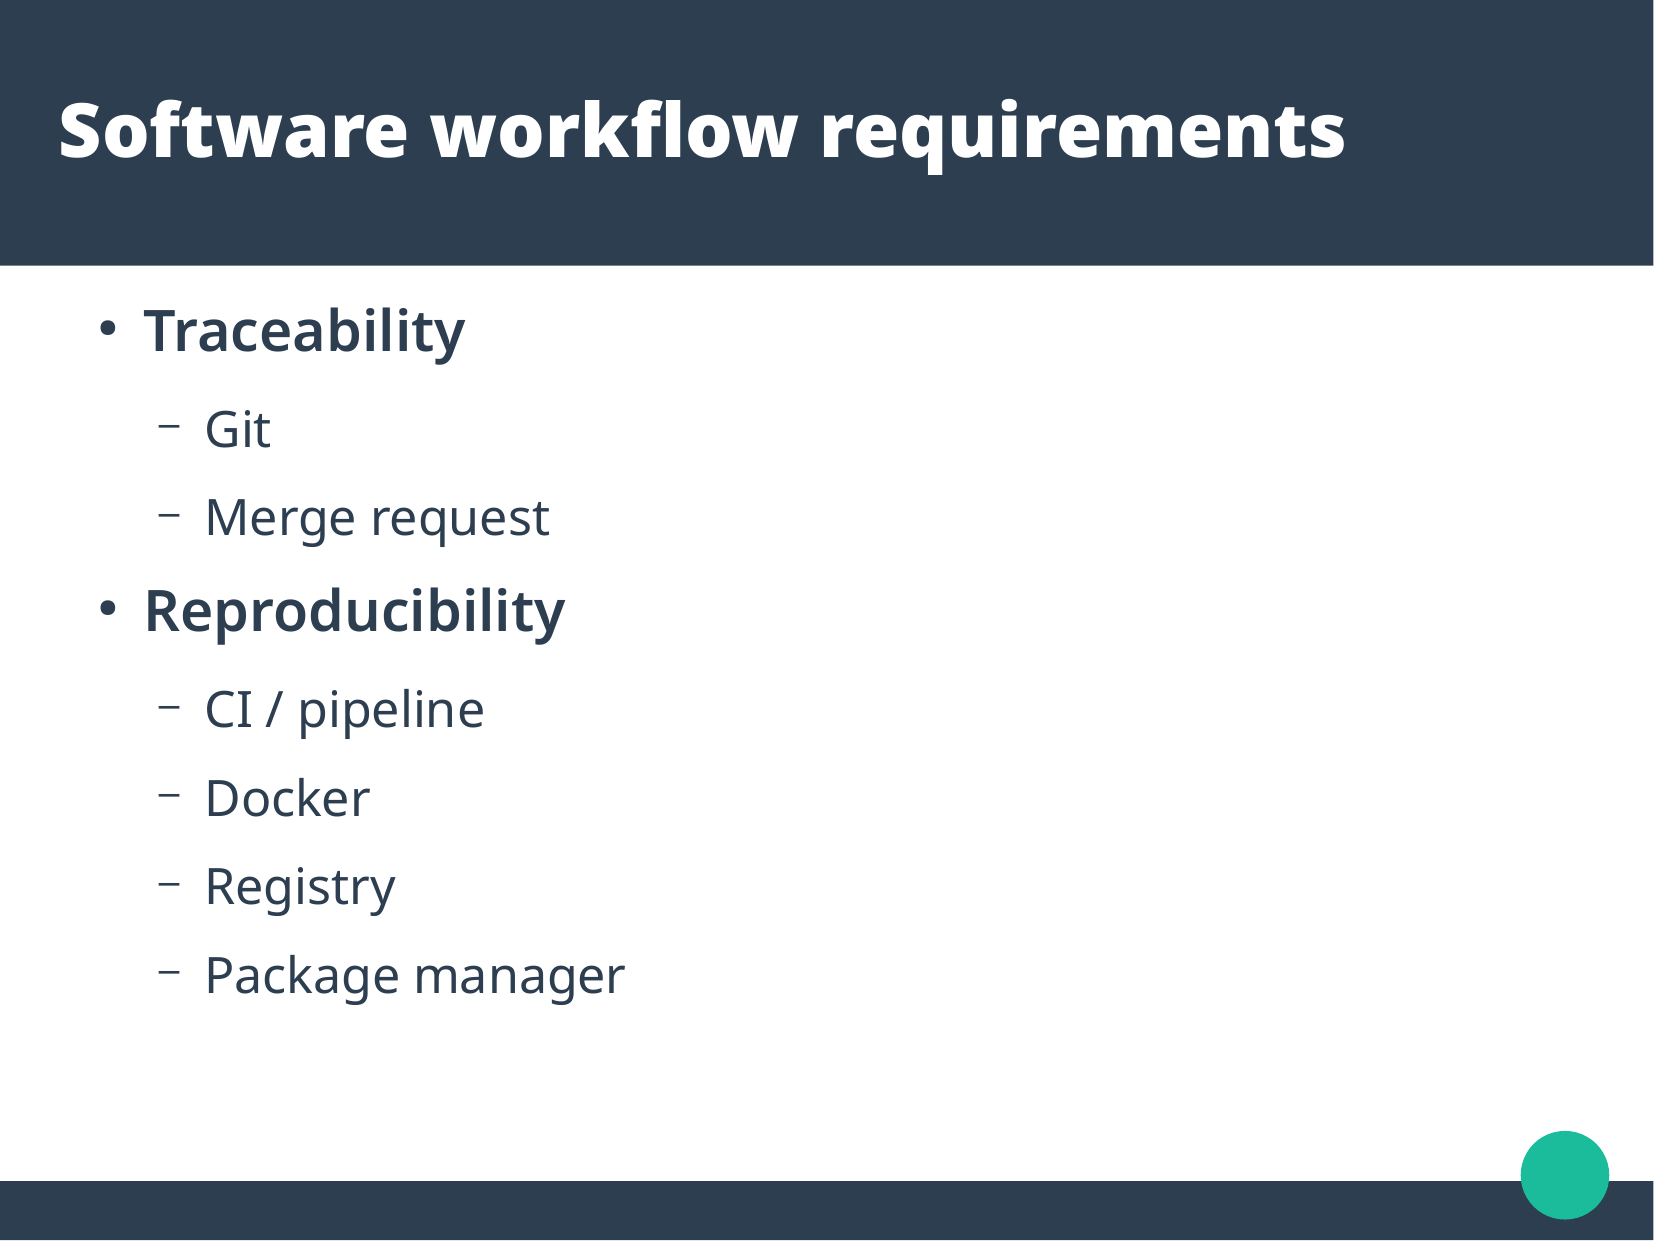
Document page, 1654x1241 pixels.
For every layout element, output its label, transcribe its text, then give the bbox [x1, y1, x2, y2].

title Software workflow requirements [59, 49, 1595, 207]
list Traceability Git Merge request Reproducibility CI / pipeline Docker Registry Package manager [82, 290, 1571, 1010]
